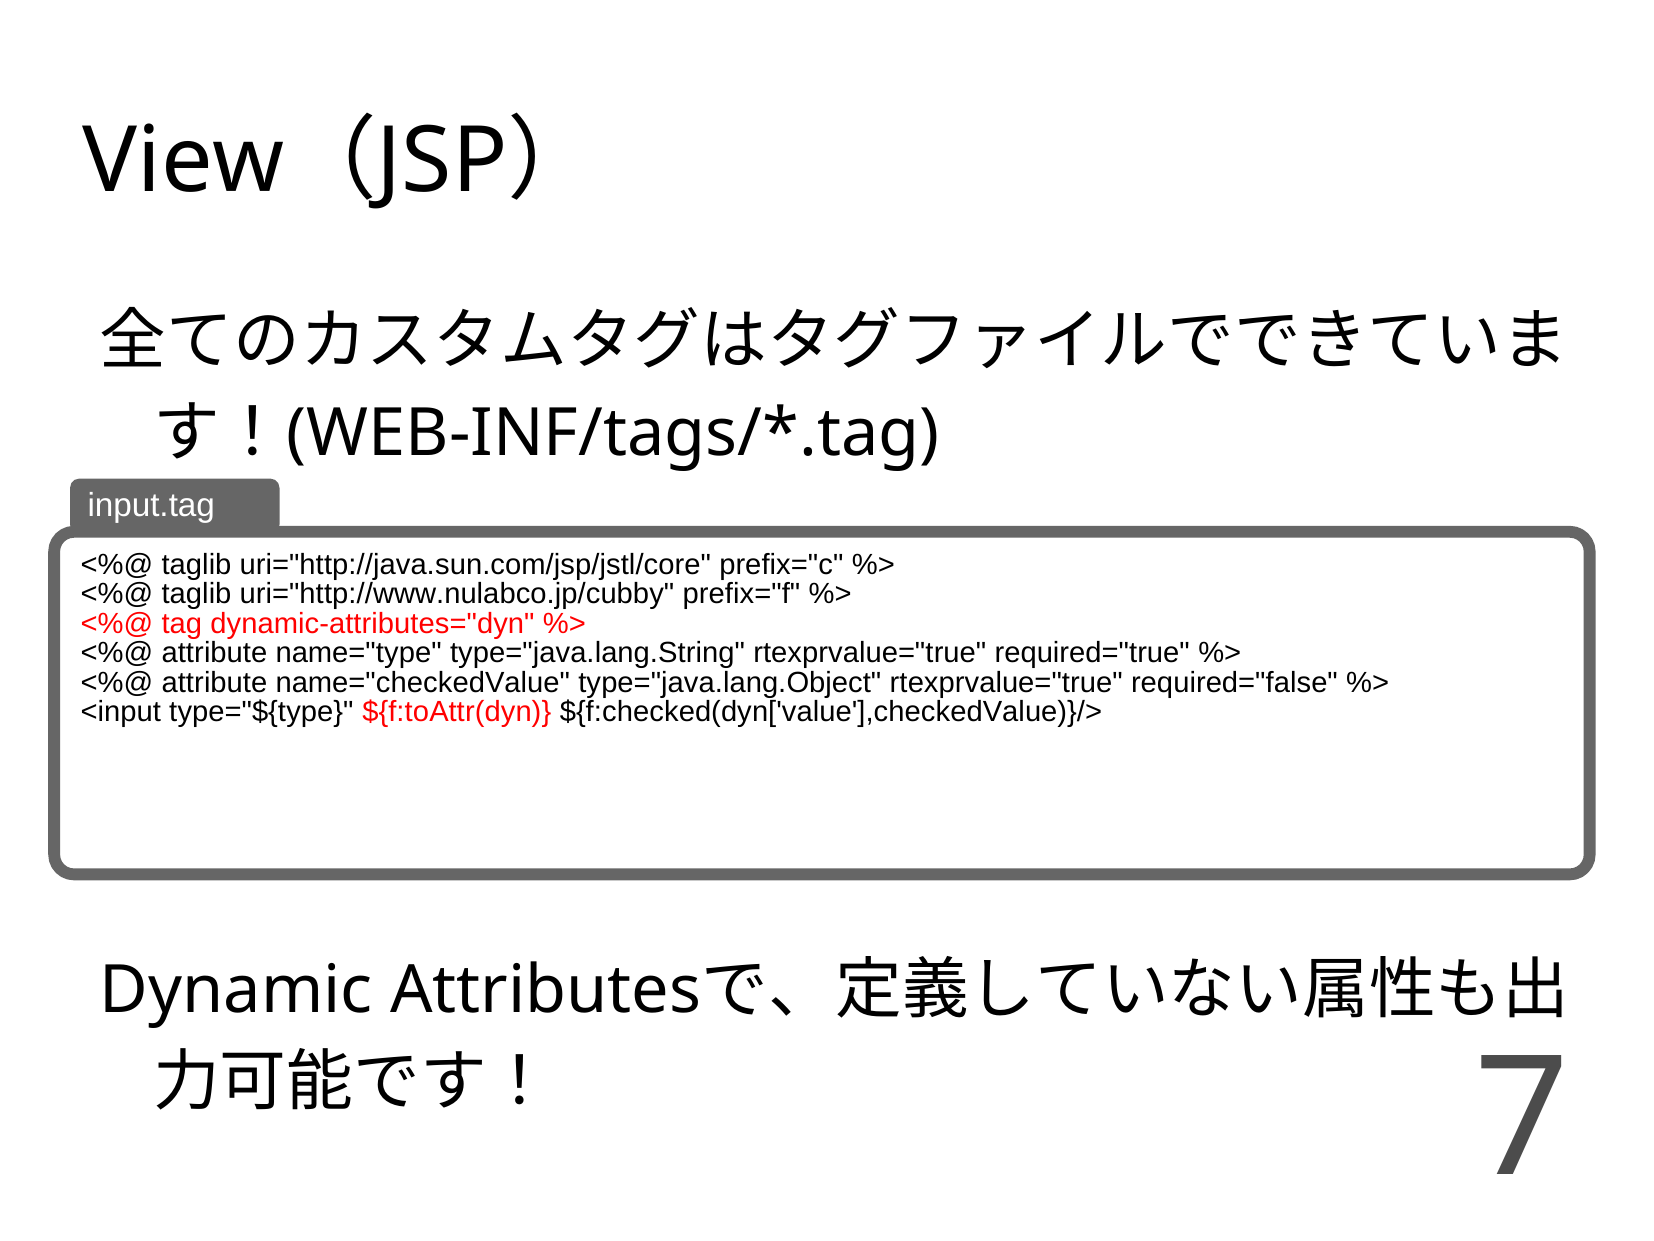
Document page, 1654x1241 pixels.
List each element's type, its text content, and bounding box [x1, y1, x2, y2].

list 全てのカスタムタグはタグファイルでできています！(WEB-INF/tags/*.tag) Dynamic Attributesで、定義していない属性も出力可能です！ [82, 875, 1571, 1094]
text_box input.tag [70, 478, 280, 534]
title View（JSP） [82, 48, 1571, 258]
list 全てのカスタムタグはタグファイルでできています！(WEB-INF/tags/*.tag) Dynamic Attributesで、定義していない属性も出力可能です！ [82, 290, 1571, 531]
text_box <%@ taglib uri="http://java.sun.com/jsp/jstl/core" prefix="c" %> <%@ taglib uri="http://www.nulabco.jp/cubby" prefix="f" %> <%@ tag dynamic-attributes="dyn" %> <%@ attribute name="type" type="java.lang.String" rtexprvalue="true" required="true" %> <%@ attribute name="checkedValue" type="java.lang.Object" rtexprvalue="true" required="false" %> <input type="${type}" ${f:toAttr(dyn)} ${f:checked(dyn['value'],checkedValue)}/> [54, 531, 1590, 875]
